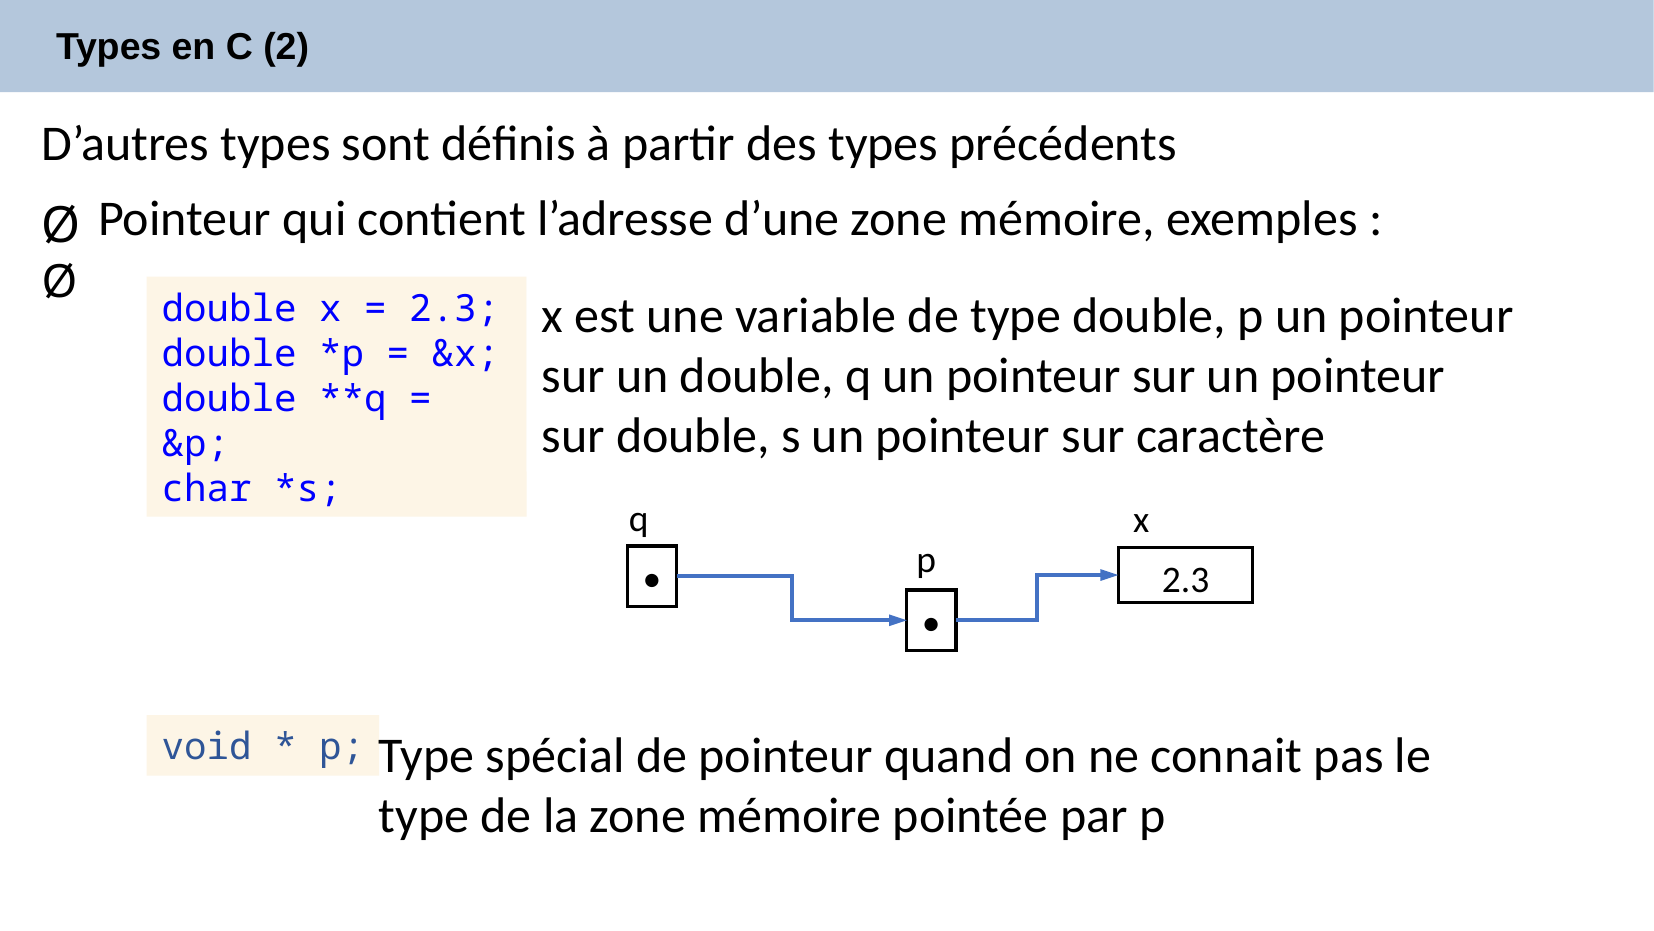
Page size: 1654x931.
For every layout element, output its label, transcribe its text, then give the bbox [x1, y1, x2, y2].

text_box p [901, 527, 952, 589]
text_box void * p; [146, 715, 363, 776]
text_box 2.3 [1118, 548, 1253, 602]
text_box • [627, 546, 677, 607]
text_box q [613, 486, 665, 547]
text_box double x = 2.3; double *p = &x; double **q = &p; char *s; [146, 276, 527, 474]
text_box • [906, 590, 957, 651]
text_box Types en C (2) [0, 0, 1654, 93]
text_box x [1118, 487, 1165, 548]
text_box x est une variable de type double, p un pointeur sur un double, q un pointeur sur un pointeur sur double, s un pointeur sur caractère [526, 274, 1529, 472]
text_box Type spécial de pointeur quand on ne connait pas le type de la zone mémoire pointée par p [363, 715, 1527, 852]
text_box D’autres types sont définis à partir des types précédents Pointeur qui contient l’adresse d’une zone mémoire, exemples : [26, 115, 1466, 275]
